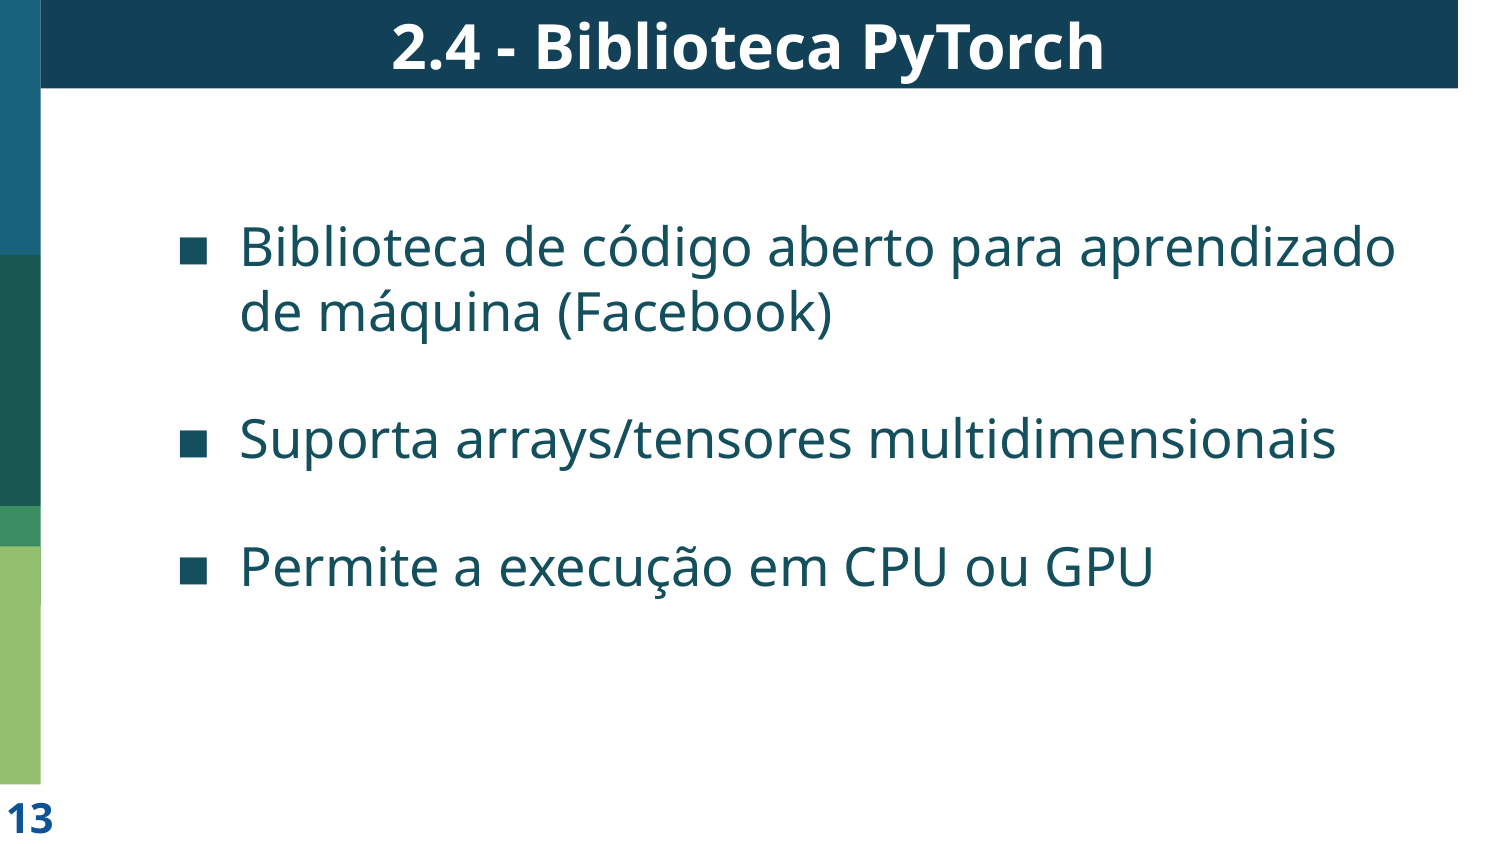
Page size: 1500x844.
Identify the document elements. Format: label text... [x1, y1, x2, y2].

title 2.4 - Biblioteca PyTorch [40, 0, 1459, 89]
list Biblioteca de código aberto para aprendizado de máquina (Facebook) Suporta arrays/tensores multidimensionais Permite a execução em CPU ou GPU [149, 197, 1431, 759]
slide_number <number> [0, 785, 59, 844]
